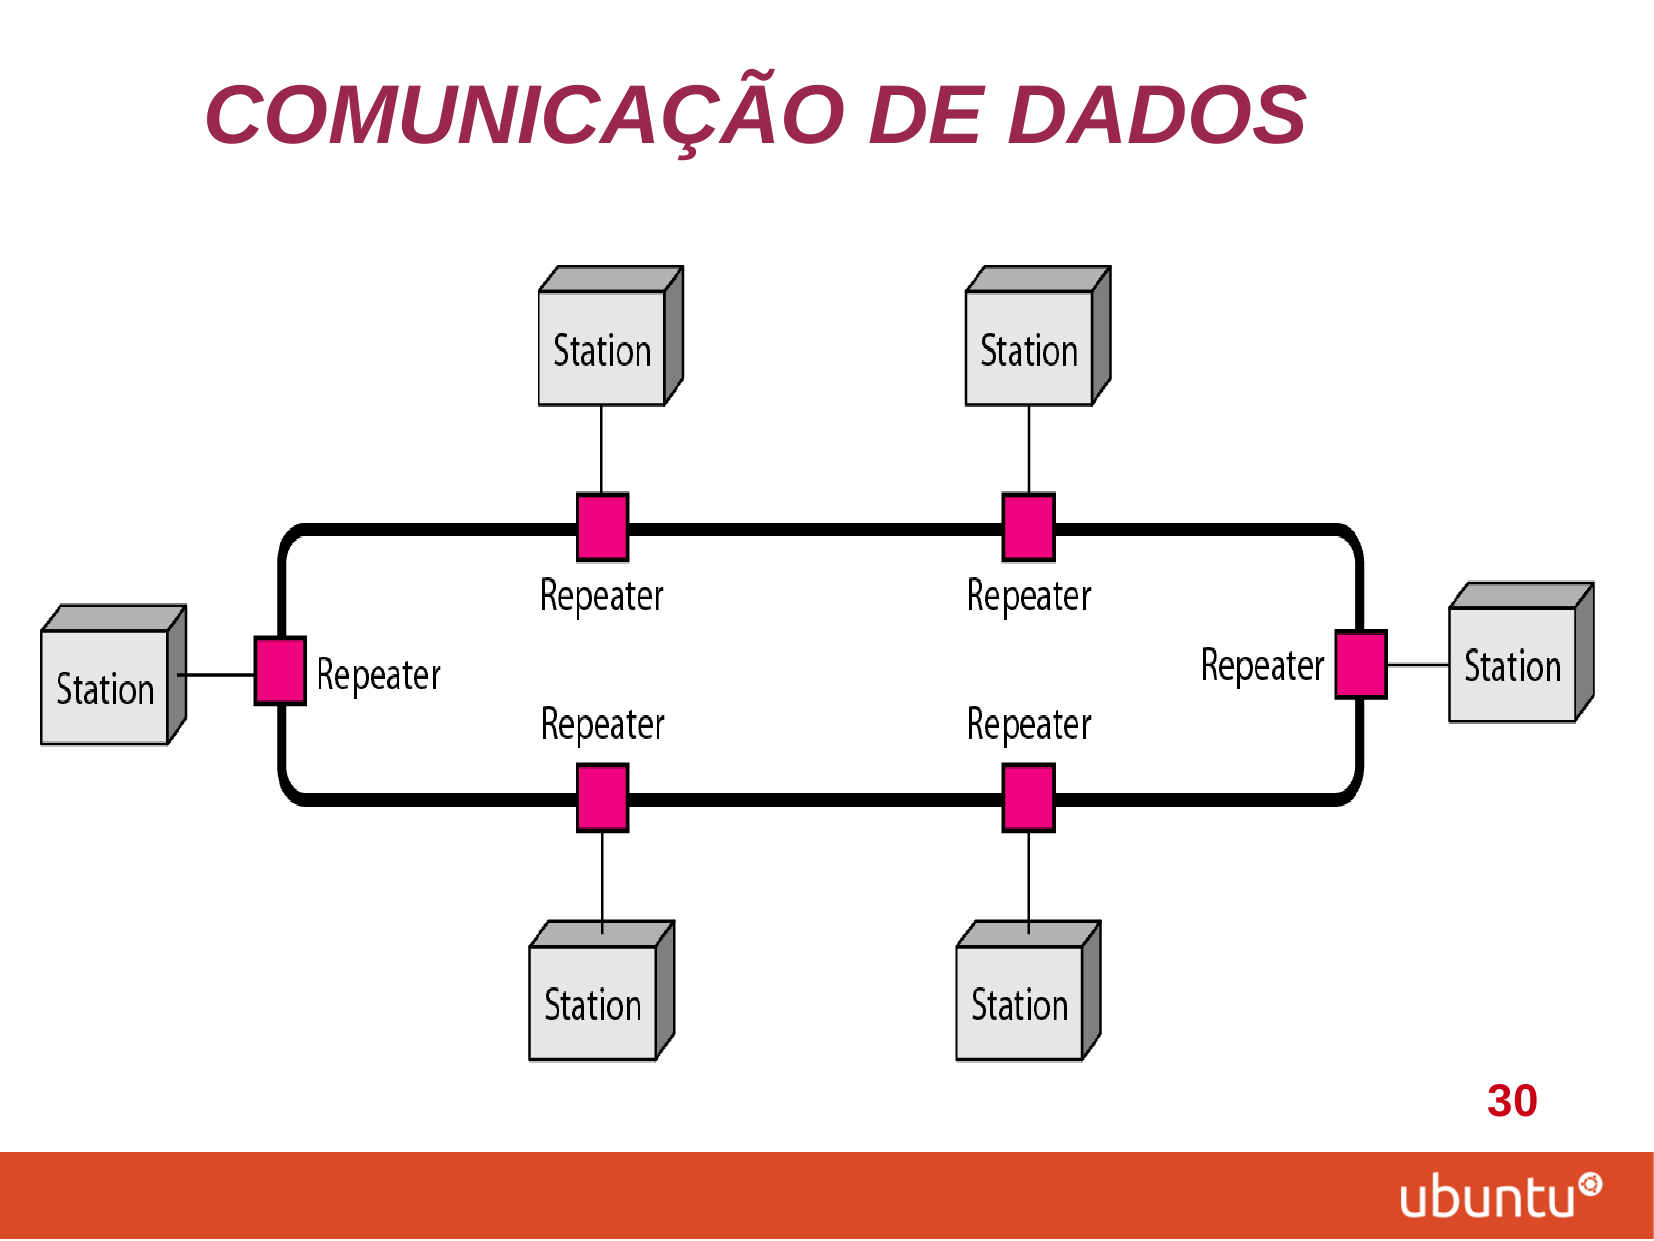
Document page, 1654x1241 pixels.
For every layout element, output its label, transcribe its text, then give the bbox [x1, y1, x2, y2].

title COMUNICAÇÃO DE DADOS [11, 7, 1500, 200]
text_box <number> [1473, 1063, 1654, 1134]
picture [40, 265, 1595, 1063]
picture [0, 1152, 1654, 1239]
